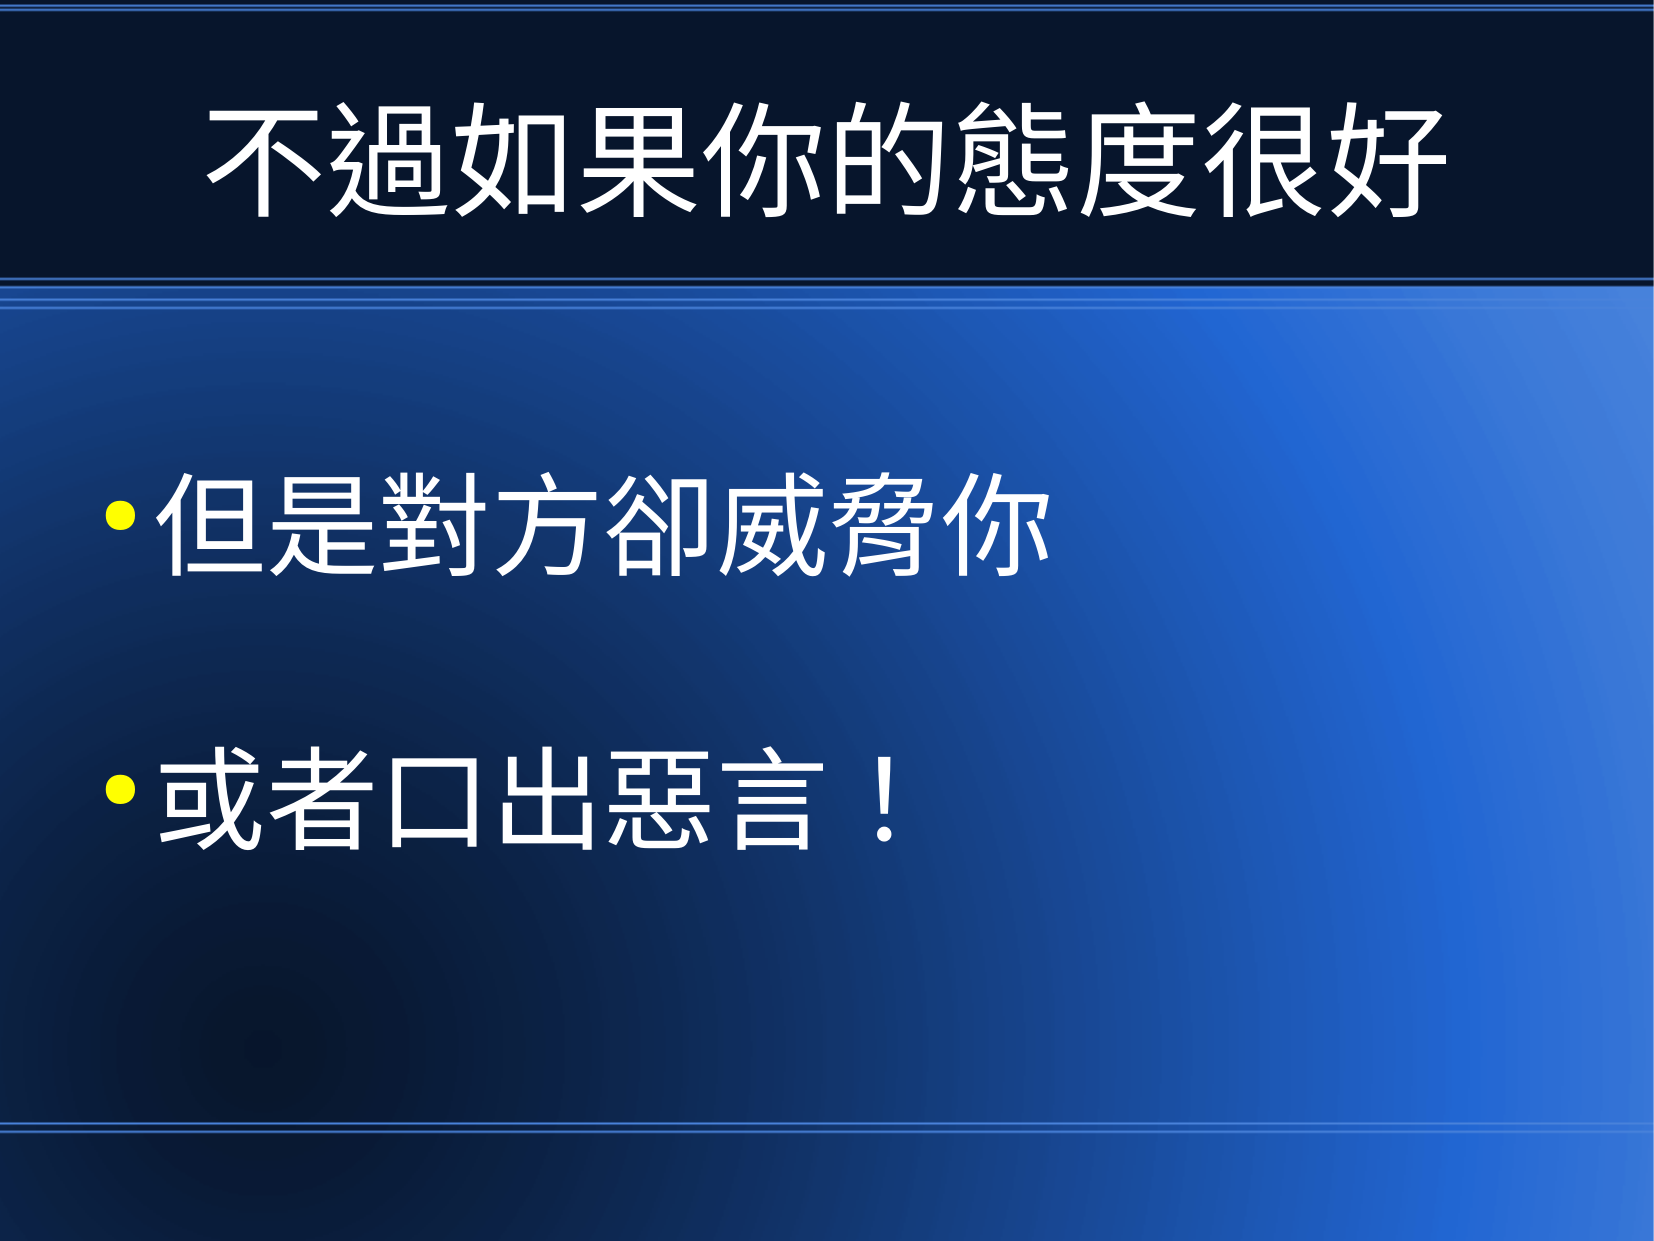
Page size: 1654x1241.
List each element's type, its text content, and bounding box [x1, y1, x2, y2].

title 不過如果你的態度很好 [82, 49, 1571, 257]
picture [0, 0, 1654, 1241]
list 但是對方卻威脅你 或者口出惡言！ [82, 355, 1571, 1241]
